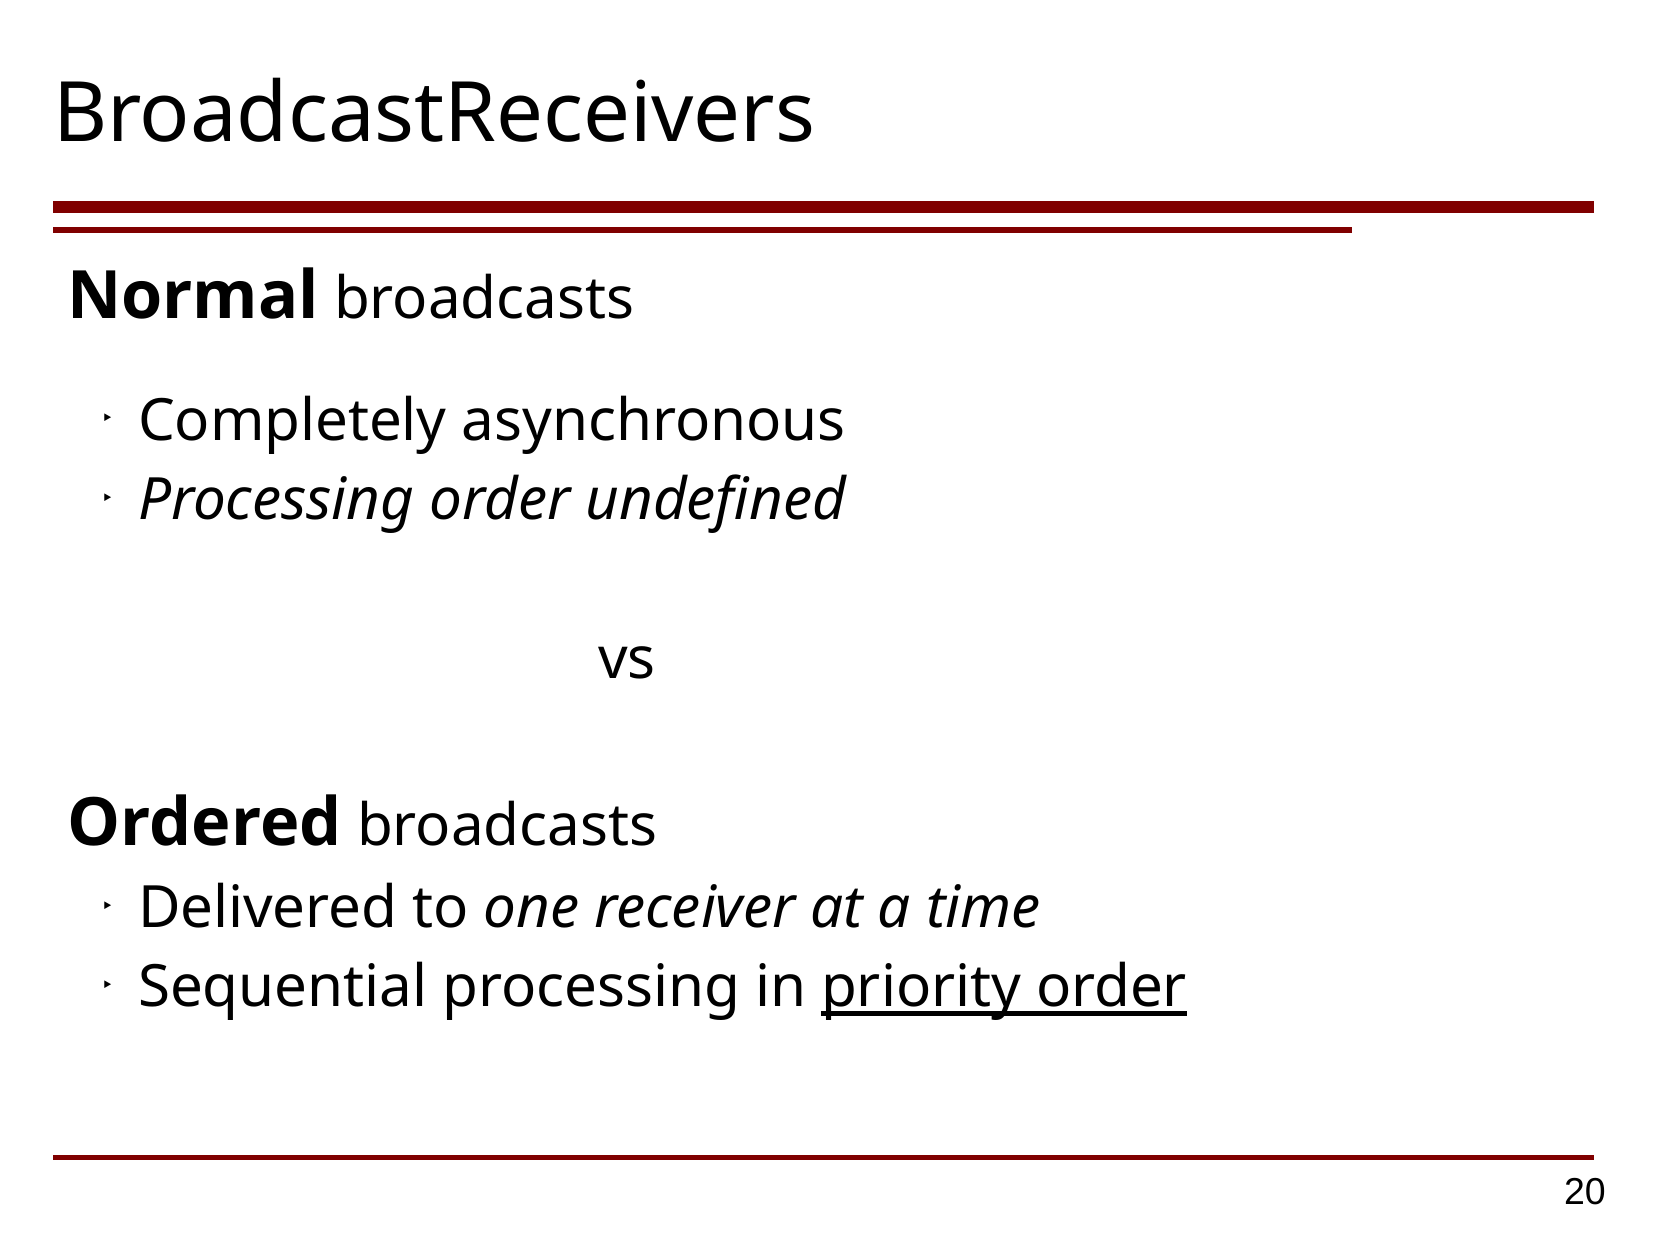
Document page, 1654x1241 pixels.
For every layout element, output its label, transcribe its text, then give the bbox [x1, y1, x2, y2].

subtitle BroadcastReceivers [53, 48, 1542, 172]
text_box <número> [35, 1163, 1654, 1221]
text_box Normal broadcasts Completely asynchronous Processing order undefined vs Ordered broadcasts Delivered to one receiver at a time Sequential processing in priority order [52, 240, 1464, 1152]
